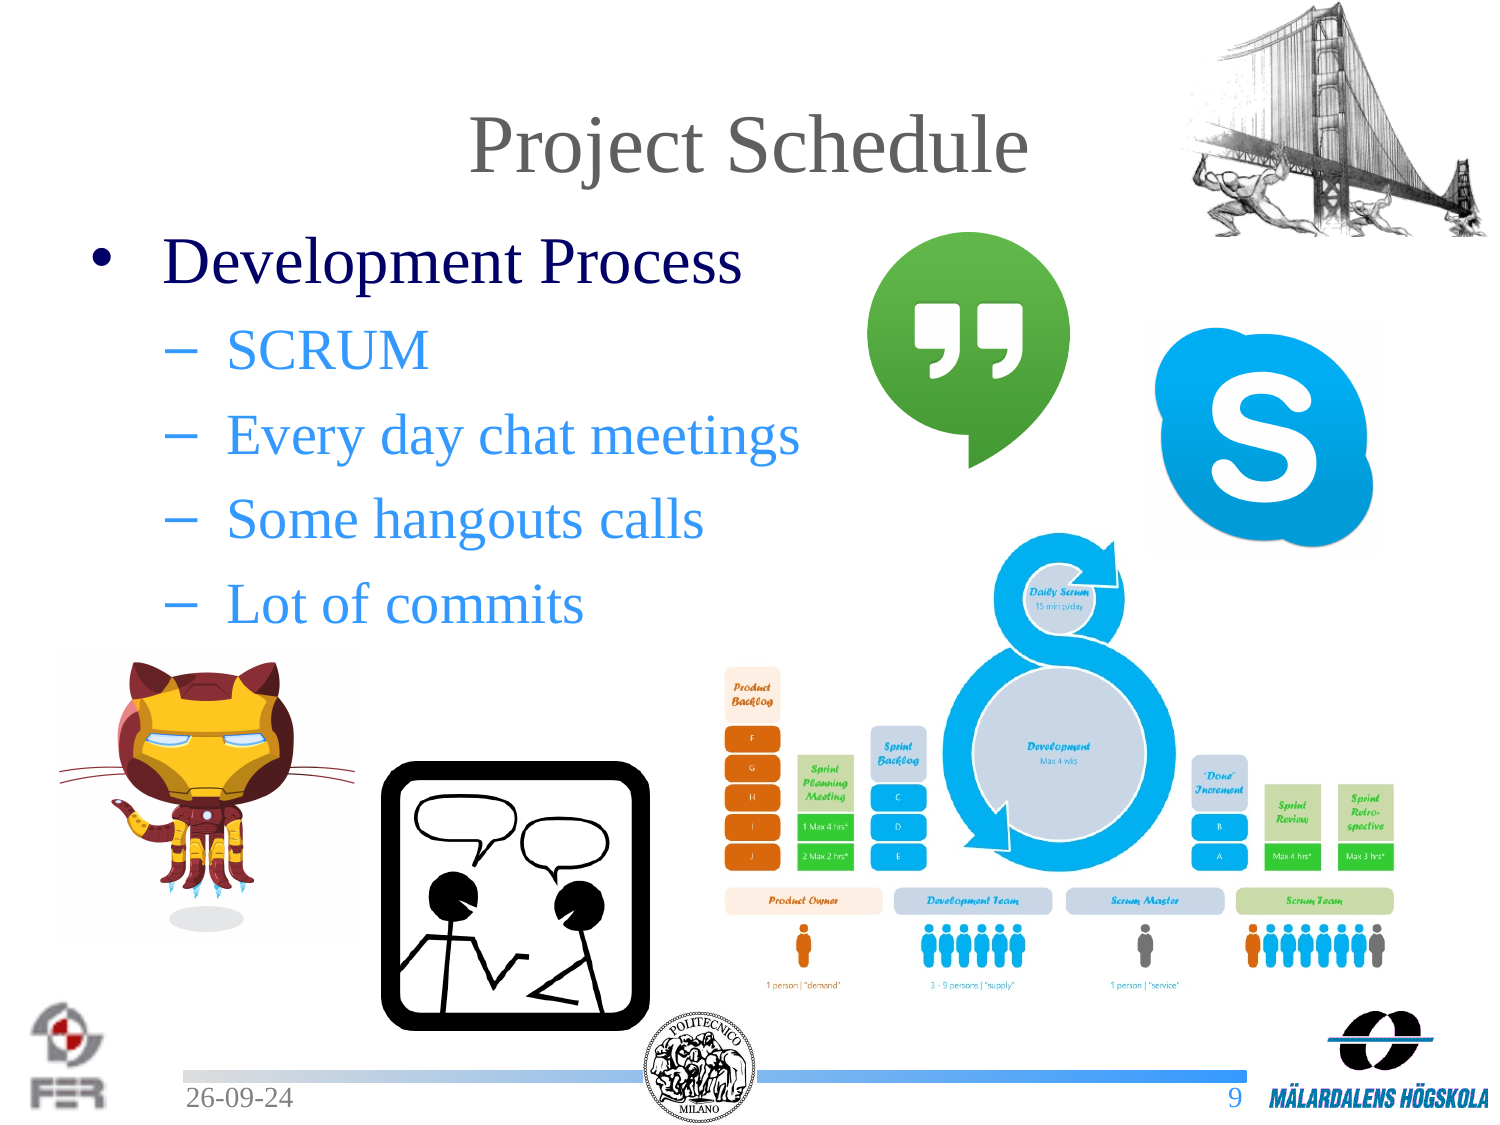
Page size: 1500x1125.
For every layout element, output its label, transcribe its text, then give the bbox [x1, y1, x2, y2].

picture [1435, 1096, 1441, 1104]
picture [1368, 1093, 1374, 1104]
picture [1145, 318, 1382, 556]
text_box 13-12-18 [171, 1070, 396, 1114]
title Project Schedule [75, 45, 1175, 209]
picture [1175, 0, 1488, 237]
picture [1269, 1011, 1488, 1108]
picture [381, 531, 1488, 1123]
picture [59, 649, 355, 945]
picture [29, 987, 107, 1125]
list Development Process SCRUM Every day chat meetings Some hangouts calls Lot of commits [75, 209, 1426, 952]
text_box <numero> [1186, 1070, 1258, 1114]
picture [1454, 1091, 1459, 1108]
picture [850, 232, 1087, 469]
